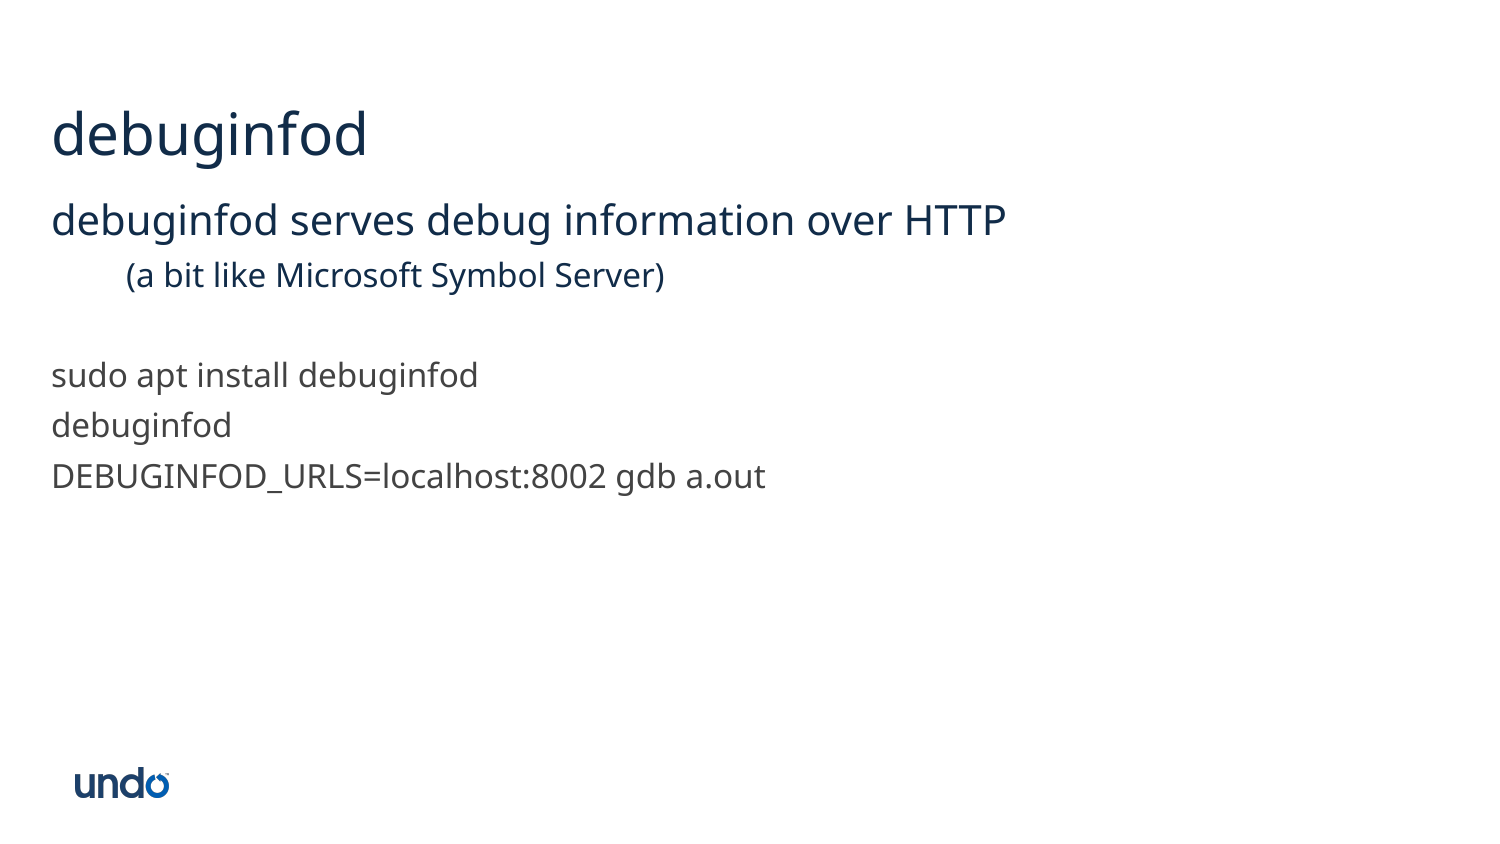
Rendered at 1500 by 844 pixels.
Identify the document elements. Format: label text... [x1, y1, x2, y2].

picture [75, 767, 169, 798]
title debuginfod [51, 72, 1449, 167]
list debuginfod serves debug information over HTTP (a bit like Microsoft Symbol Server) sudo apt install debuginfod debuginfod DEBUGINFOD_URLS=localhost:8002 gdb a.out [51, 189, 1449, 750]
